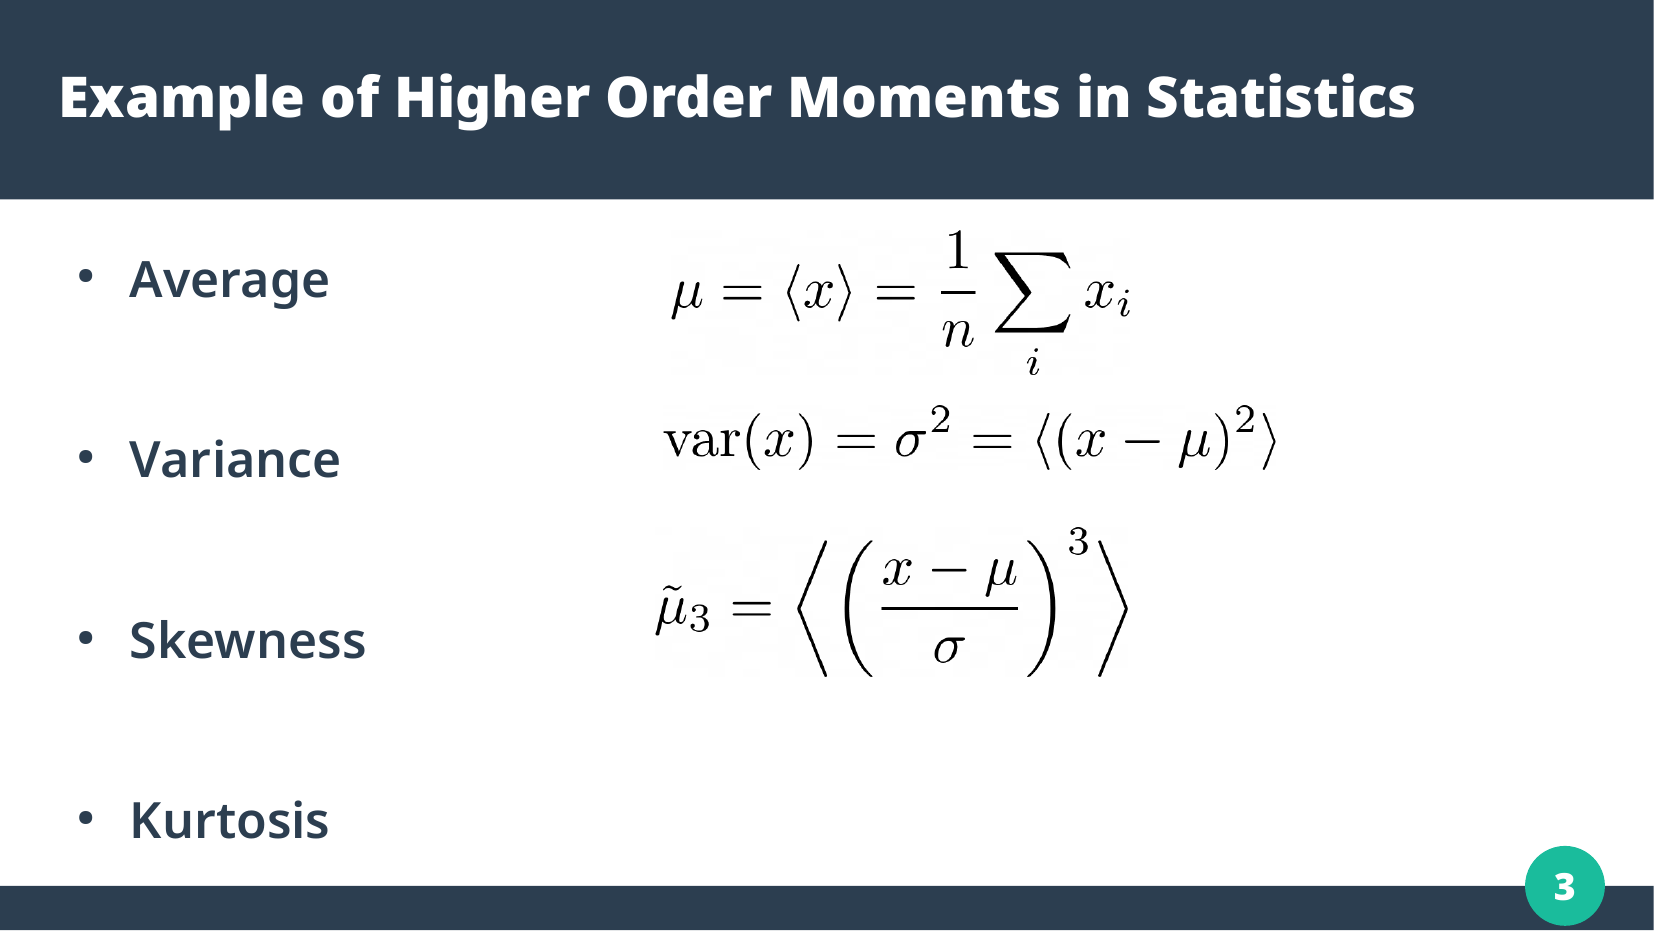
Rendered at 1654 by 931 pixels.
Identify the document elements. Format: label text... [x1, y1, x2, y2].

picture [663, 405, 1276, 470]
list Average Variance Skewness Kurtosis [59, 243, 1595, 864]
title Example of Higher Order Moments in Statistics [59, 37, 1595, 156]
picture [655, 527, 1128, 677]
picture [671, 230, 1130, 376]
